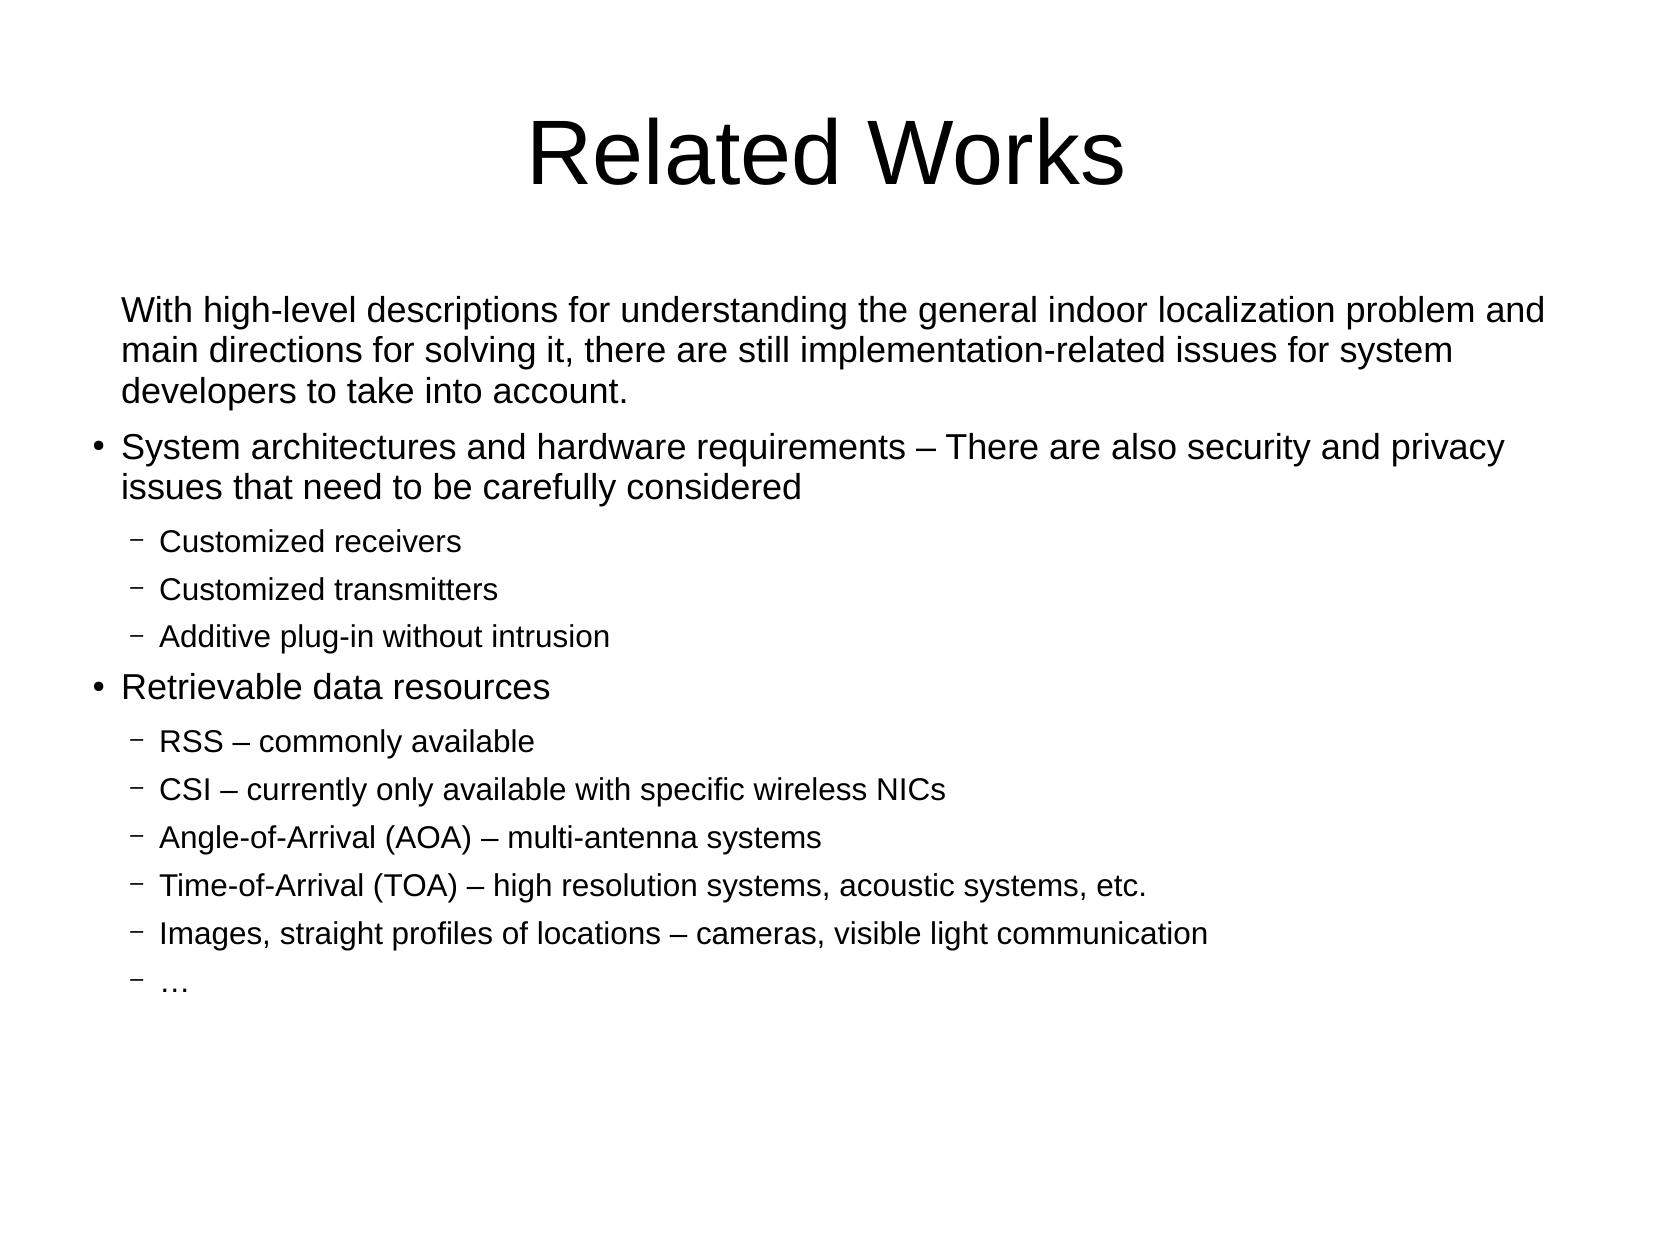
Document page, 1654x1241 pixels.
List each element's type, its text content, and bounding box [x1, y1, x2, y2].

list With high-level descriptions for understanding the general indoor localization problem and main directions for solving it, there are still implementation-related issues for system developers to take into account. System architectures and hardware requirements – There are also security and privacy issues that need to be carefully considered Customized receivers Customized transmitters Additive plug-in without intrusion Retrievable data resources RSS – commonly available CSI – currently only available with specific wireless NICs Angle-of-Arrival (AOA) – multi-antenna systems Time-of-Arrival (TOA) – high resolution systems, acoustic systems, etc. Images, straight profiles of locations – cameras, visible light communication … [82, 290, 1571, 1010]
title Related Works [82, 49, 1571, 257]
